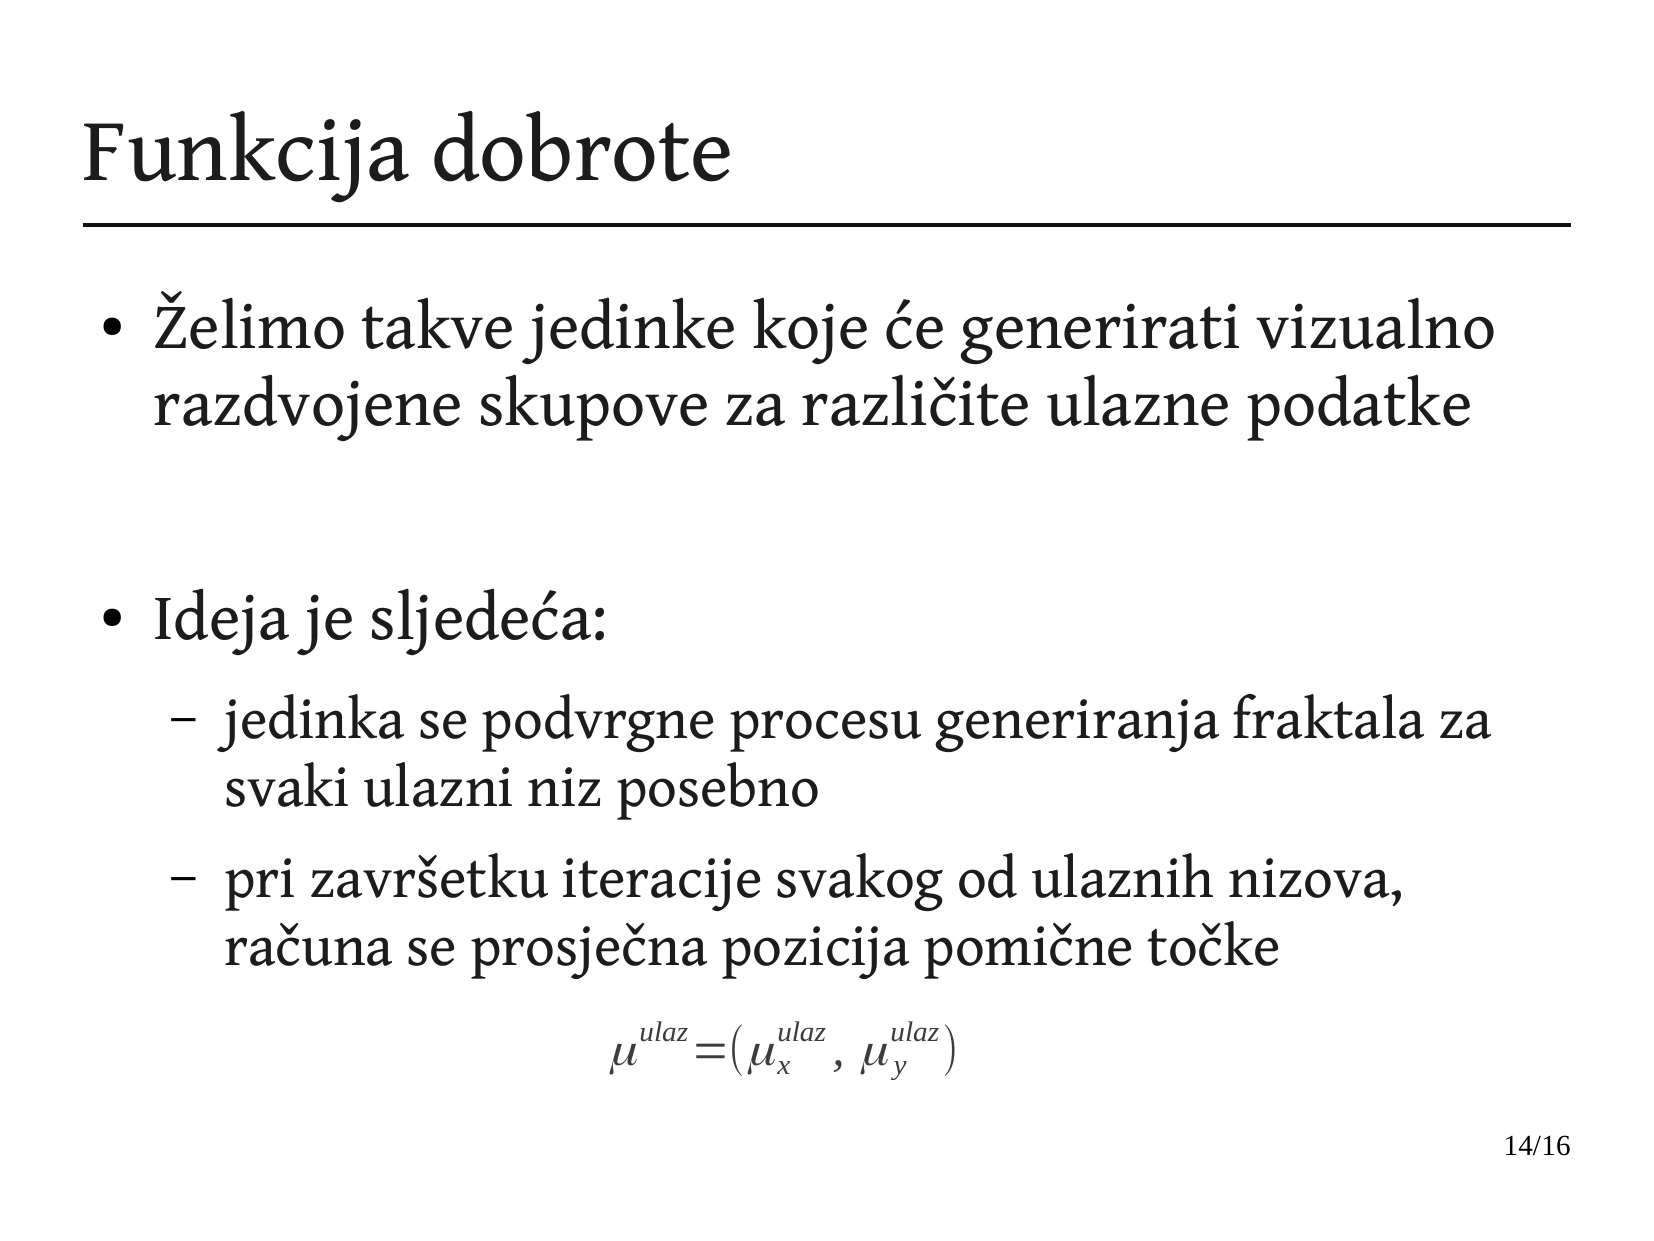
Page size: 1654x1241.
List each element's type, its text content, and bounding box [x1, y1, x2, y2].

list Želimo takve jedinke koje će generirati vizualno razdvojene skupove za različite ulazne podatke Ideja je sljedeća: jedinka se podvrgne procesu generiranja fraktala za svaki ulazni niz posebno pri završetku iteracije svakog od ulaznih nizova, računa se prosječna pozicija pomične točke [82, 290, 1571, 1172]
title Funkcija dobrote [82, 49, 1571, 257]
chart [596, 1014, 971, 1082]
